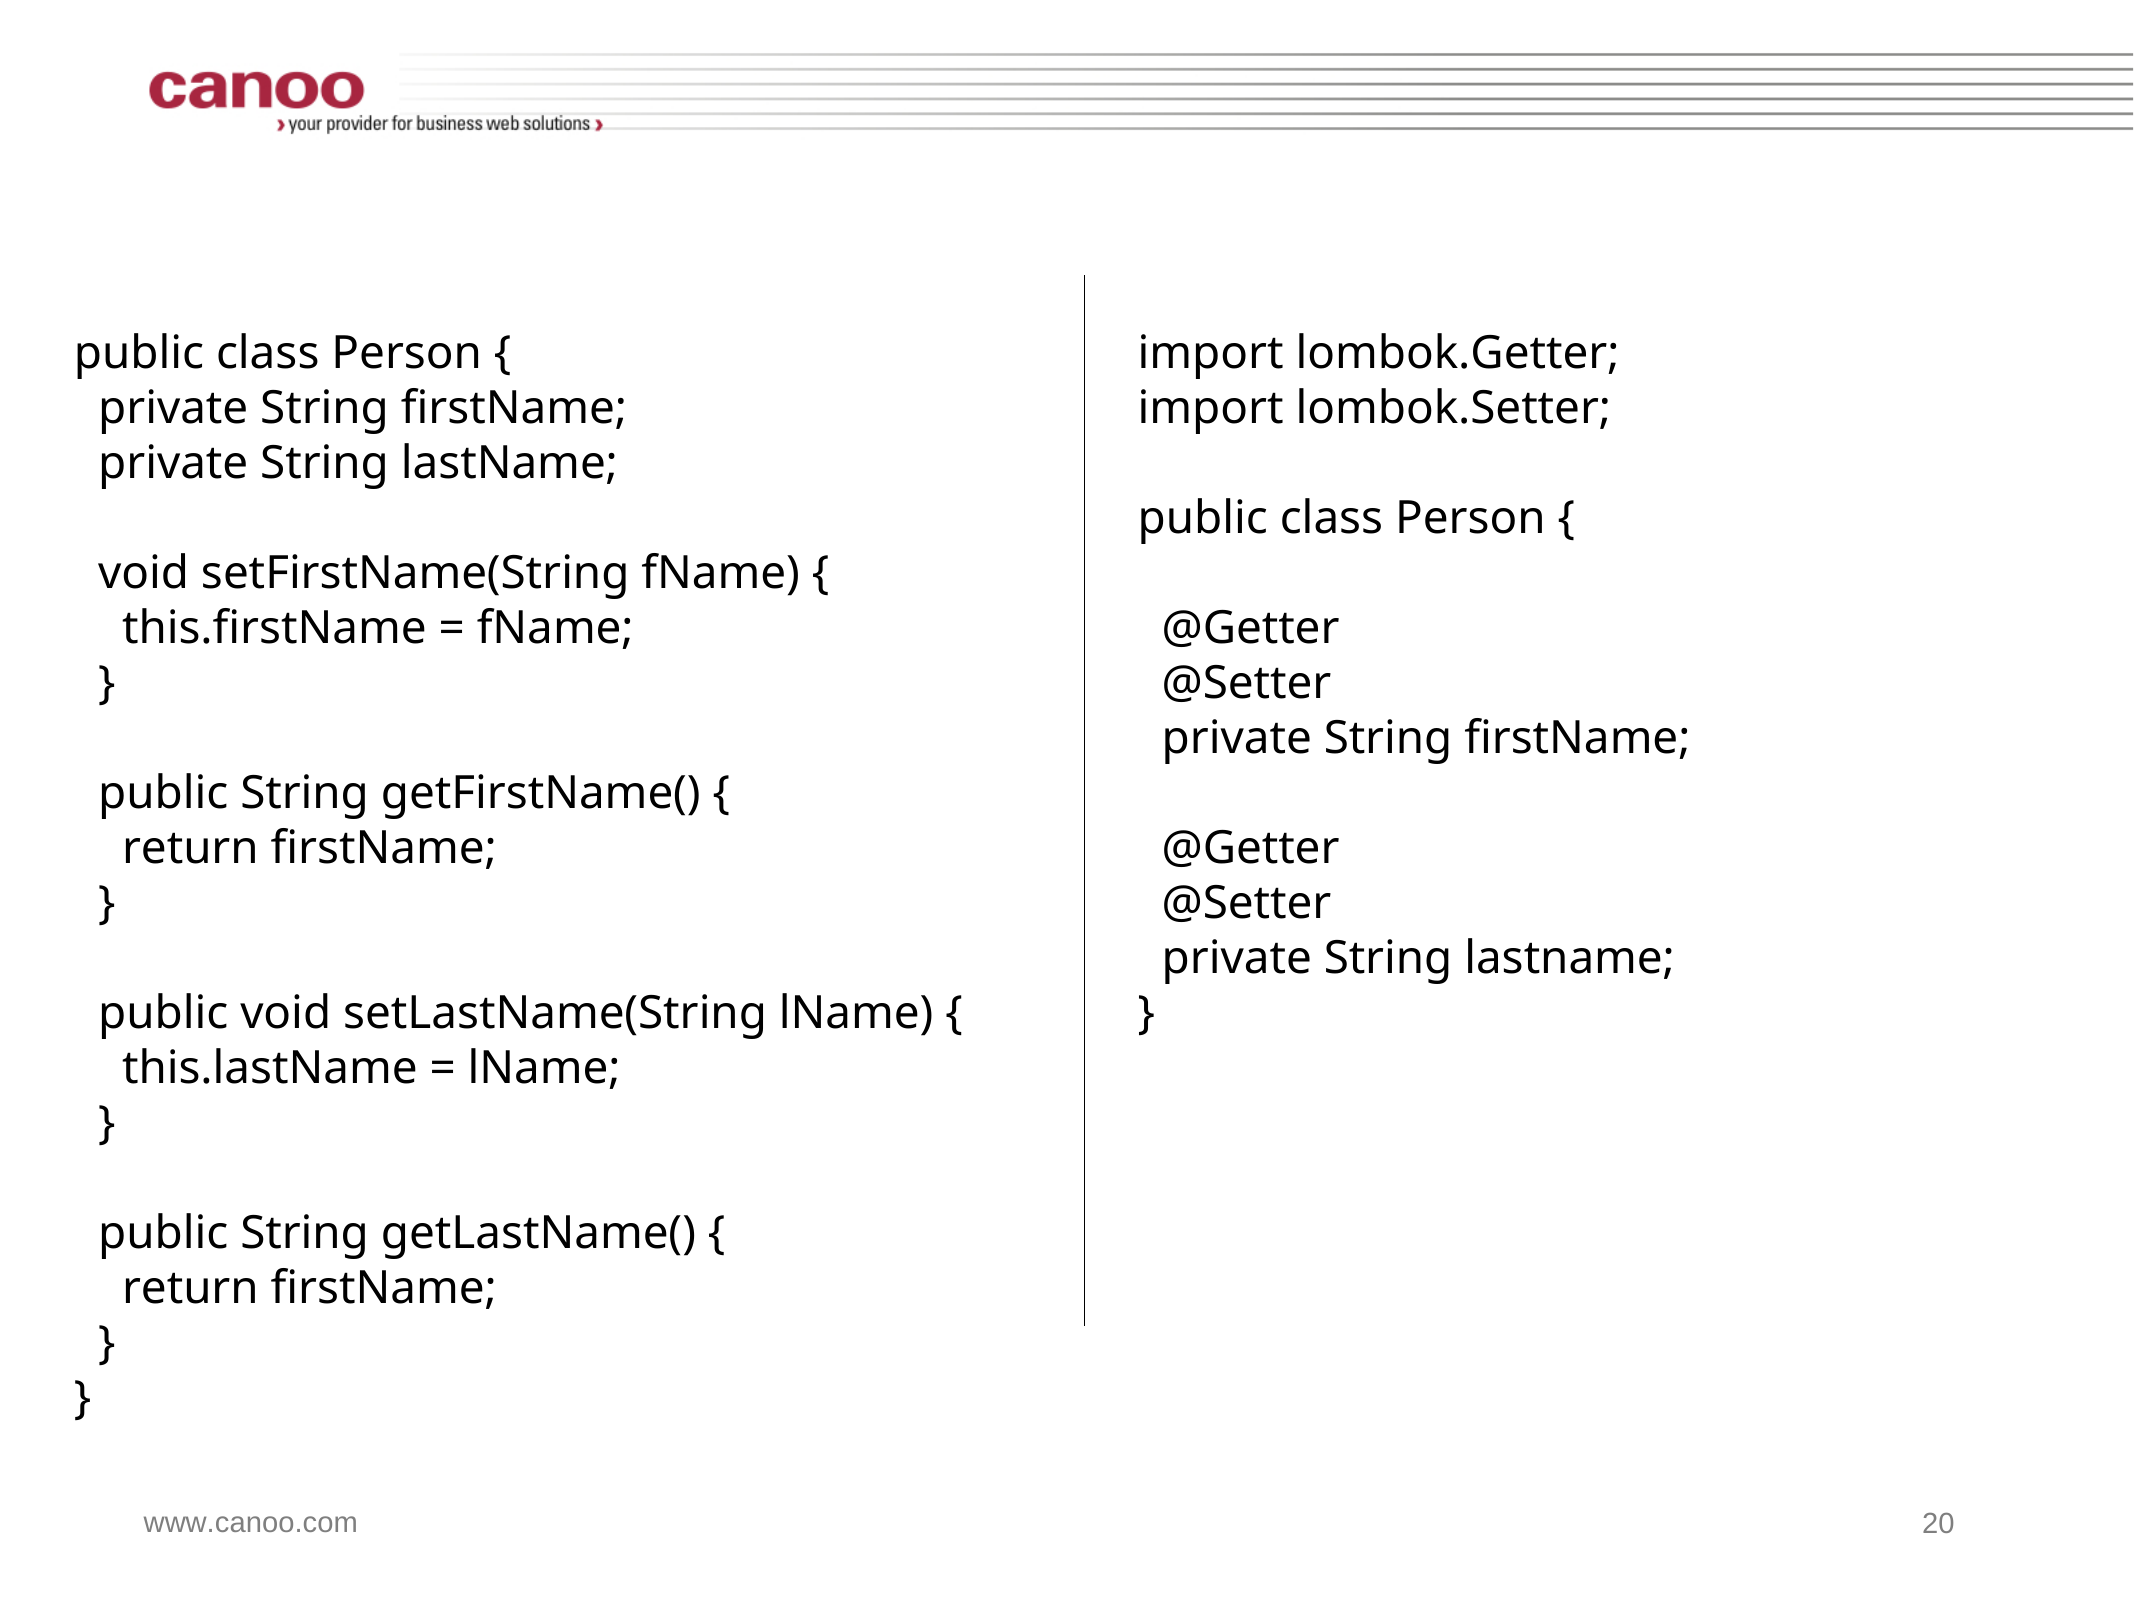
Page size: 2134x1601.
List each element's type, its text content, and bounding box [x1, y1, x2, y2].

text_box <number> [1912, 1496, 1964, 1547]
text_box public class Person { private String firstName; private String lastName; void setFirstName(String fName) { this.firstName = fName; } public String getFirstName() { return firstName; } public void setLastName(String lName) { this.lastName = lName; } public String getLastName() { return firstName; } } [59, 315, 1072, 1431]
picture [0, 21, 2134, 188]
text_box import lombok.Getter; import lombok.Setter; public class Person { @Getter @Setter private String firstName; @Getter @Setter private String lastname; } [1122, 315, 2061, 1046]
